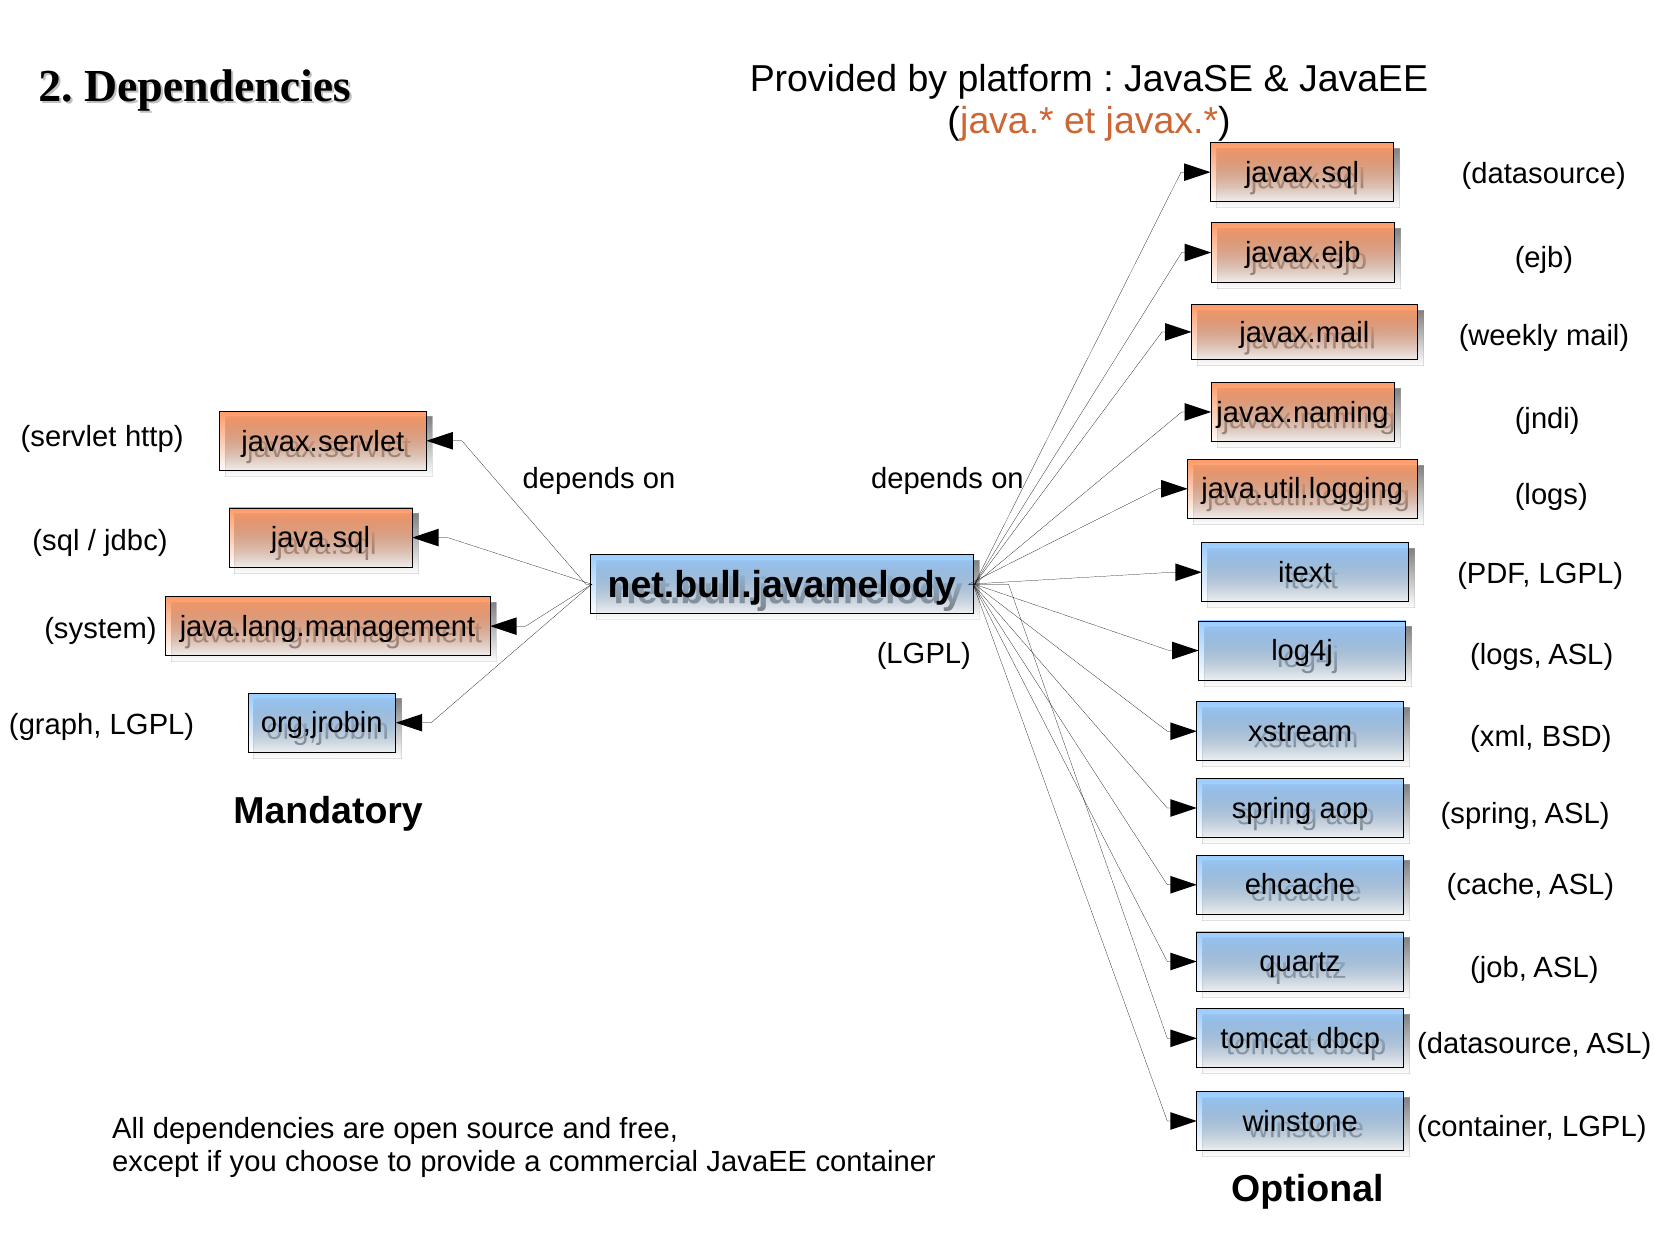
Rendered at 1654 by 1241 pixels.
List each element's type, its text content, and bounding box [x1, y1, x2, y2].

text_box Provided by platform : JavaSE & JavaEE (java.* et javax.*) [735, 49, 1443, 149]
text_box depends on [1023, 477, 1039, 502]
text_box (weekly mail) [1444, 311, 1644, 360]
text_box xstream [1196, 701, 1404, 761]
text_box (datasource) [1446, 150, 1642, 198]
text_box depends on [507, 454, 691, 502]
text_box (servlet http) [5, 412, 199, 461]
text_box tomcat dbcp [1196, 1008, 1404, 1068]
text_box quartz [1196, 932, 1404, 992]
text_box (PDF, LGPL) [1442, 549, 1639, 597]
text_box Mandatory [218, 781, 438, 840]
text_box (graph, LGPL) [0, 700, 210, 749]
text_box ehcache [1196, 855, 1404, 915]
text_box (ejb) [1500, 233, 1589, 282]
text_box Optional [1216, 1159, 1399, 1218]
text_box org,jrobin [248, 693, 396, 753]
text_box javax.servlet [219, 411, 427, 471]
text_box javax.naming [1211, 382, 1395, 442]
text_box (spring, ASL) [1425, 789, 1626, 838]
text_box (container, LGPL) [1402, 1102, 1654, 1151]
text_box (sql / jdbc) [17, 516, 183, 564]
text_box (xml, BSD) [1455, 712, 1627, 761]
text_box javax.ejb [1211, 222, 1395, 283]
text_box winstone [1196, 1091, 1404, 1151]
text_box java.sql [229, 508, 413, 568]
text_box 2. Dependencies [23, 53, 367, 120]
text_box net.bull.javamelody [590, 554, 974, 614]
text_box javax.sql [1210, 149, 1394, 202]
text_box (job, ASL) [1455, 943, 1614, 991]
text_box itext [1201, 542, 1409, 602]
text_box spring aop [1196, 778, 1404, 838]
text_box (datasource, ASL) [1402, 1020, 1654, 1068]
text_box log4j [1198, 621, 1406, 681]
text_box (jndi) [1500, 394, 1595, 442]
text_box (logs) [1500, 471, 1603, 519]
text_box java.util.logging [1187, 459, 1418, 519]
text_box (logs, ASL) [1455, 630, 1629, 678]
text_box java.lang.management [165, 596, 491, 656]
text_box (system) [29, 604, 172, 653]
text_box All dependencies are open source and free, except if you choose to provide a commercial JavaEE container [97, 1104, 950, 1185]
text_box (LGPL) [862, 630, 987, 678]
text_box javax.mail [1191, 304, 1418, 360]
text_box (cache, ASL) [1431, 860, 1630, 909]
text_box depends on [856, 454, 1039, 502]
